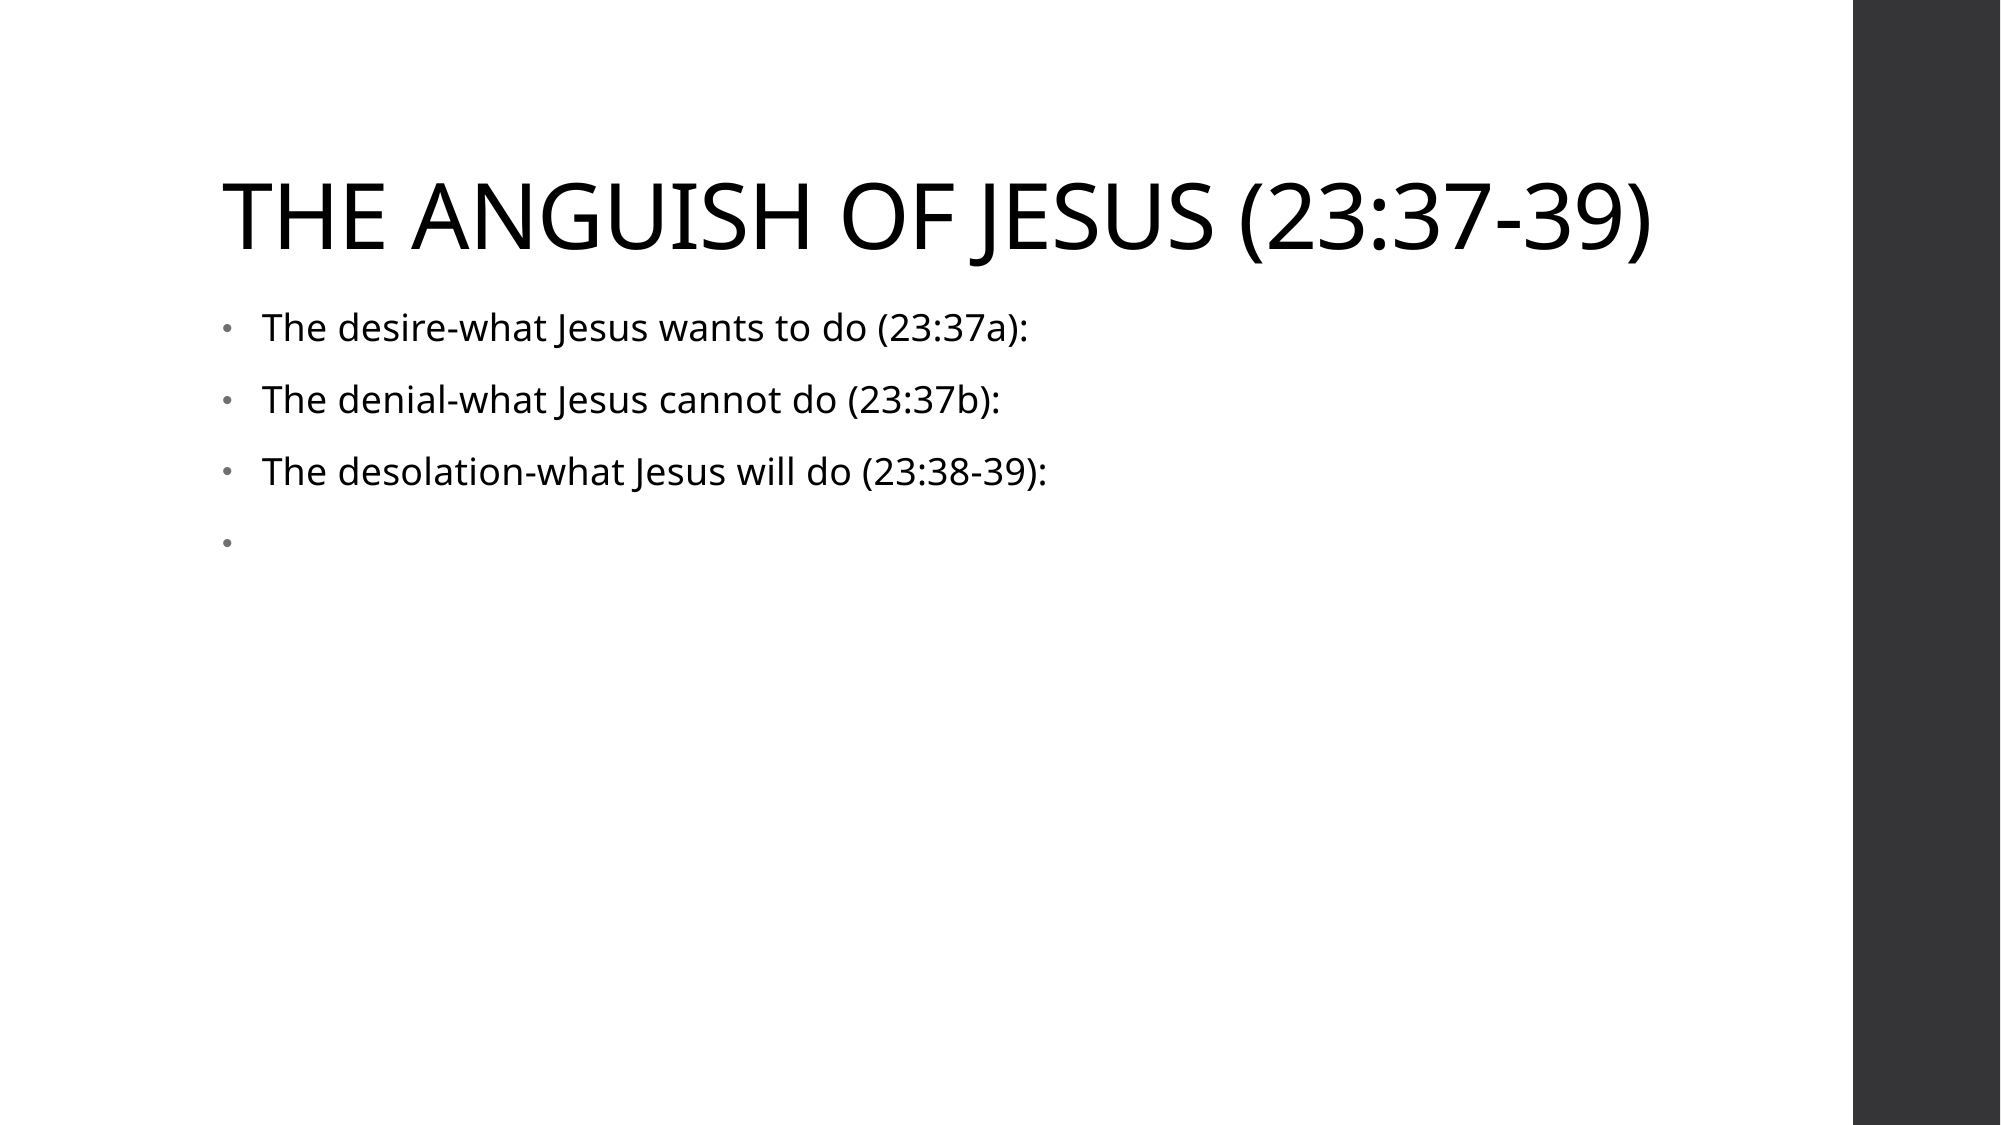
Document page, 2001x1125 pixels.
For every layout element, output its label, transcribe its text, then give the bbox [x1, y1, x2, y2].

title THE ANGUISH OF JESUS (23:37-39) [206, 60, 1797, 278]
list The desire-what Jesus wants to do (23:37a): The denial-what Jesus cannot do (23:37b): The desolation-what Jesus will do (23:38-39): [206, 299, 1617, 1014]
